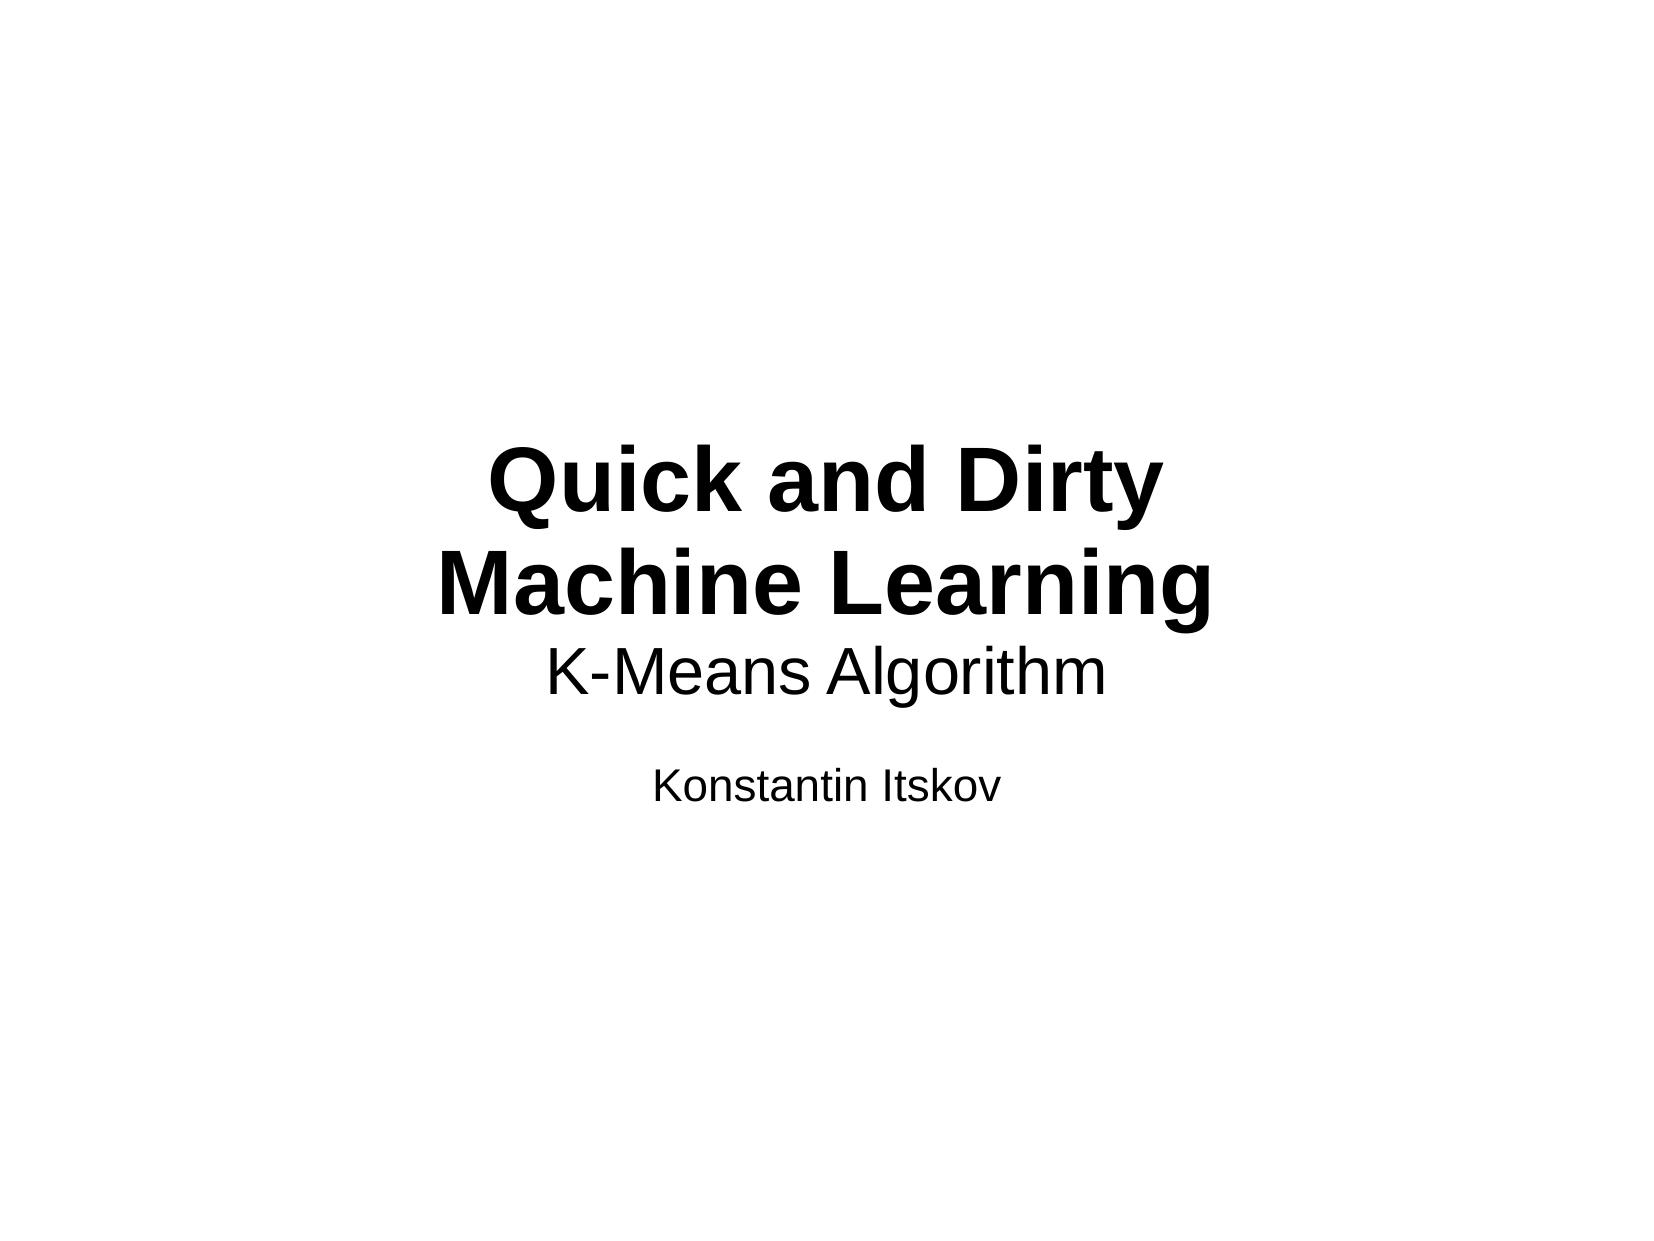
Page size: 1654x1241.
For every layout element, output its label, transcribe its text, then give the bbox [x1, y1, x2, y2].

subtitle Quick and Dirty Machine Learning K-Means Algorithm Konstantin Itskov [82, 260, 1571, 980]
